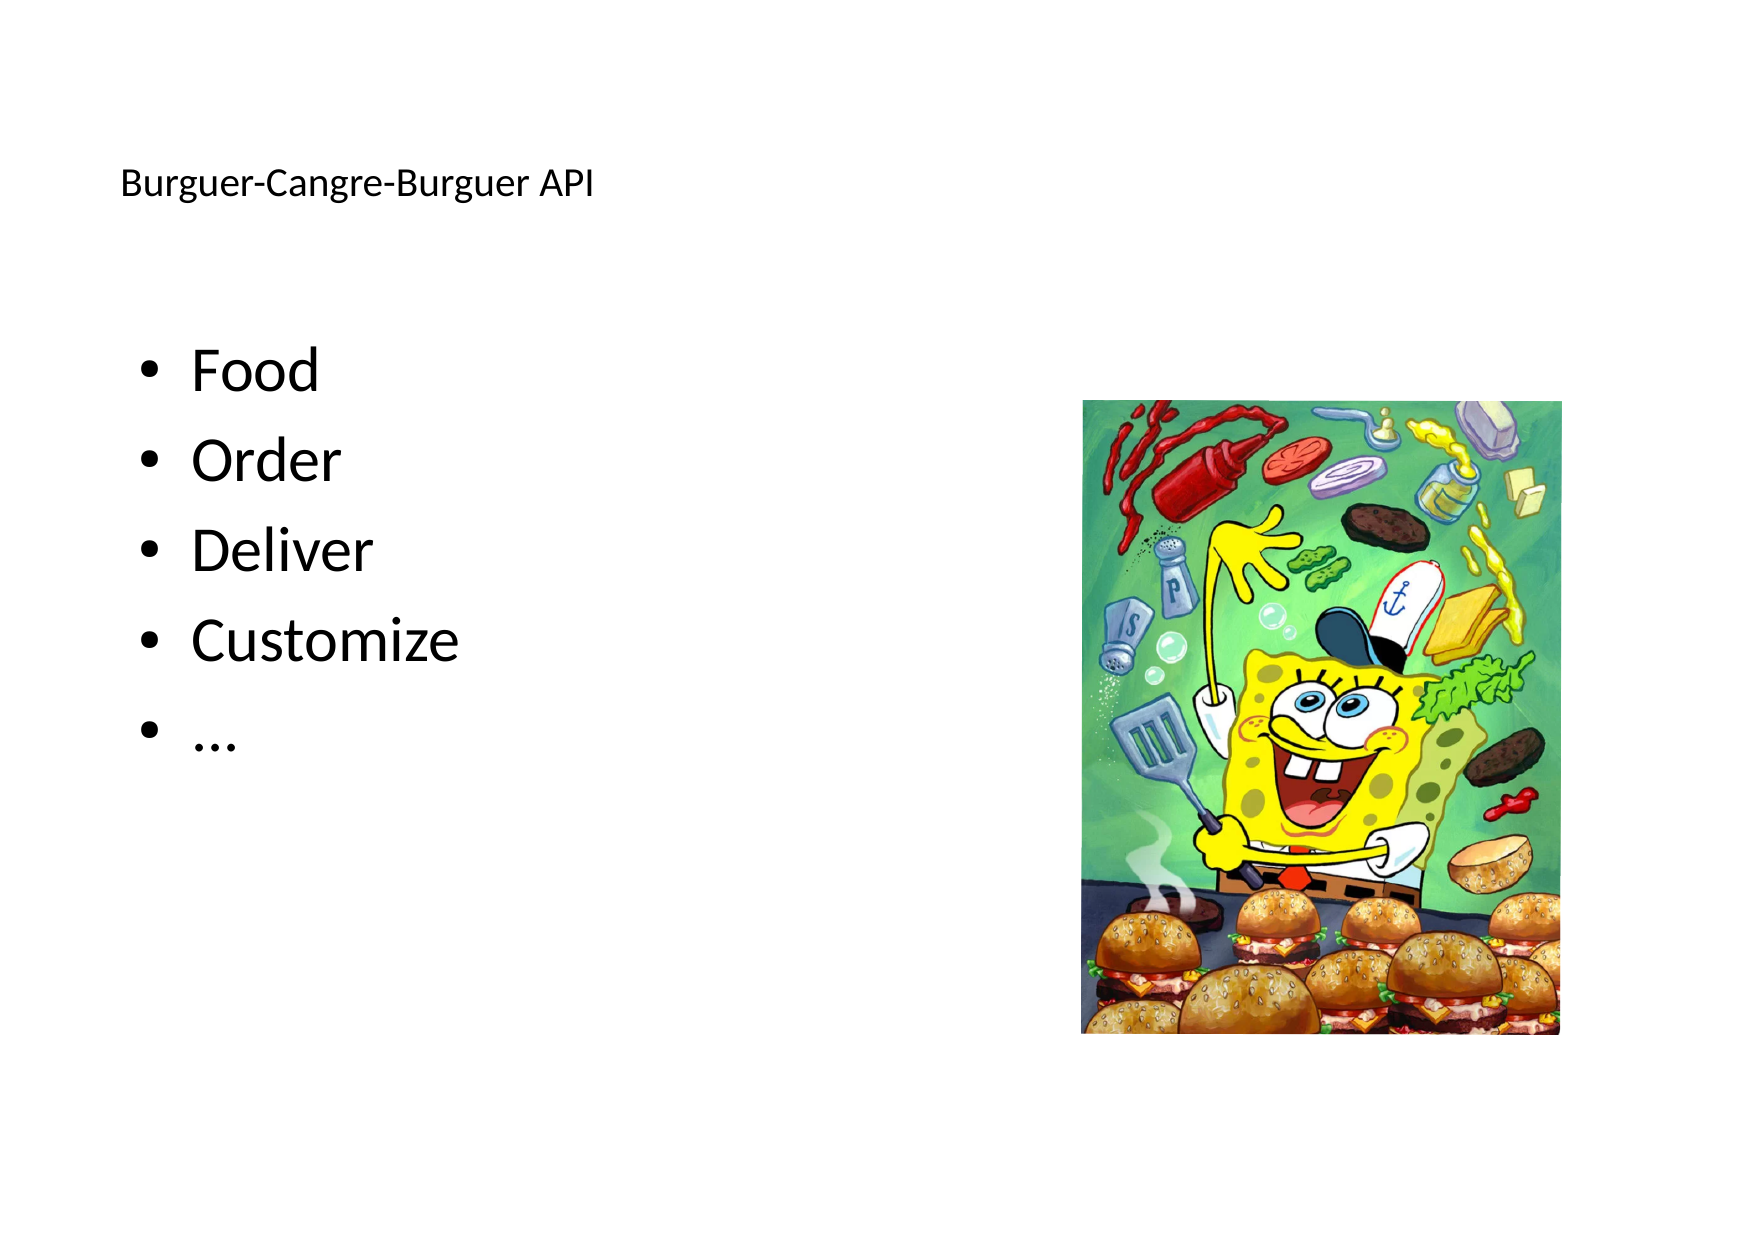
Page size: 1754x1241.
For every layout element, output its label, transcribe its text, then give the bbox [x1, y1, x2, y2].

picture [1080, 399, 1562, 1036]
title Burguer-Cangre-Burguer API [120, 65, 1634, 306]
list Food Order Deliver Customize ... [120, 345, 859, 1117]
